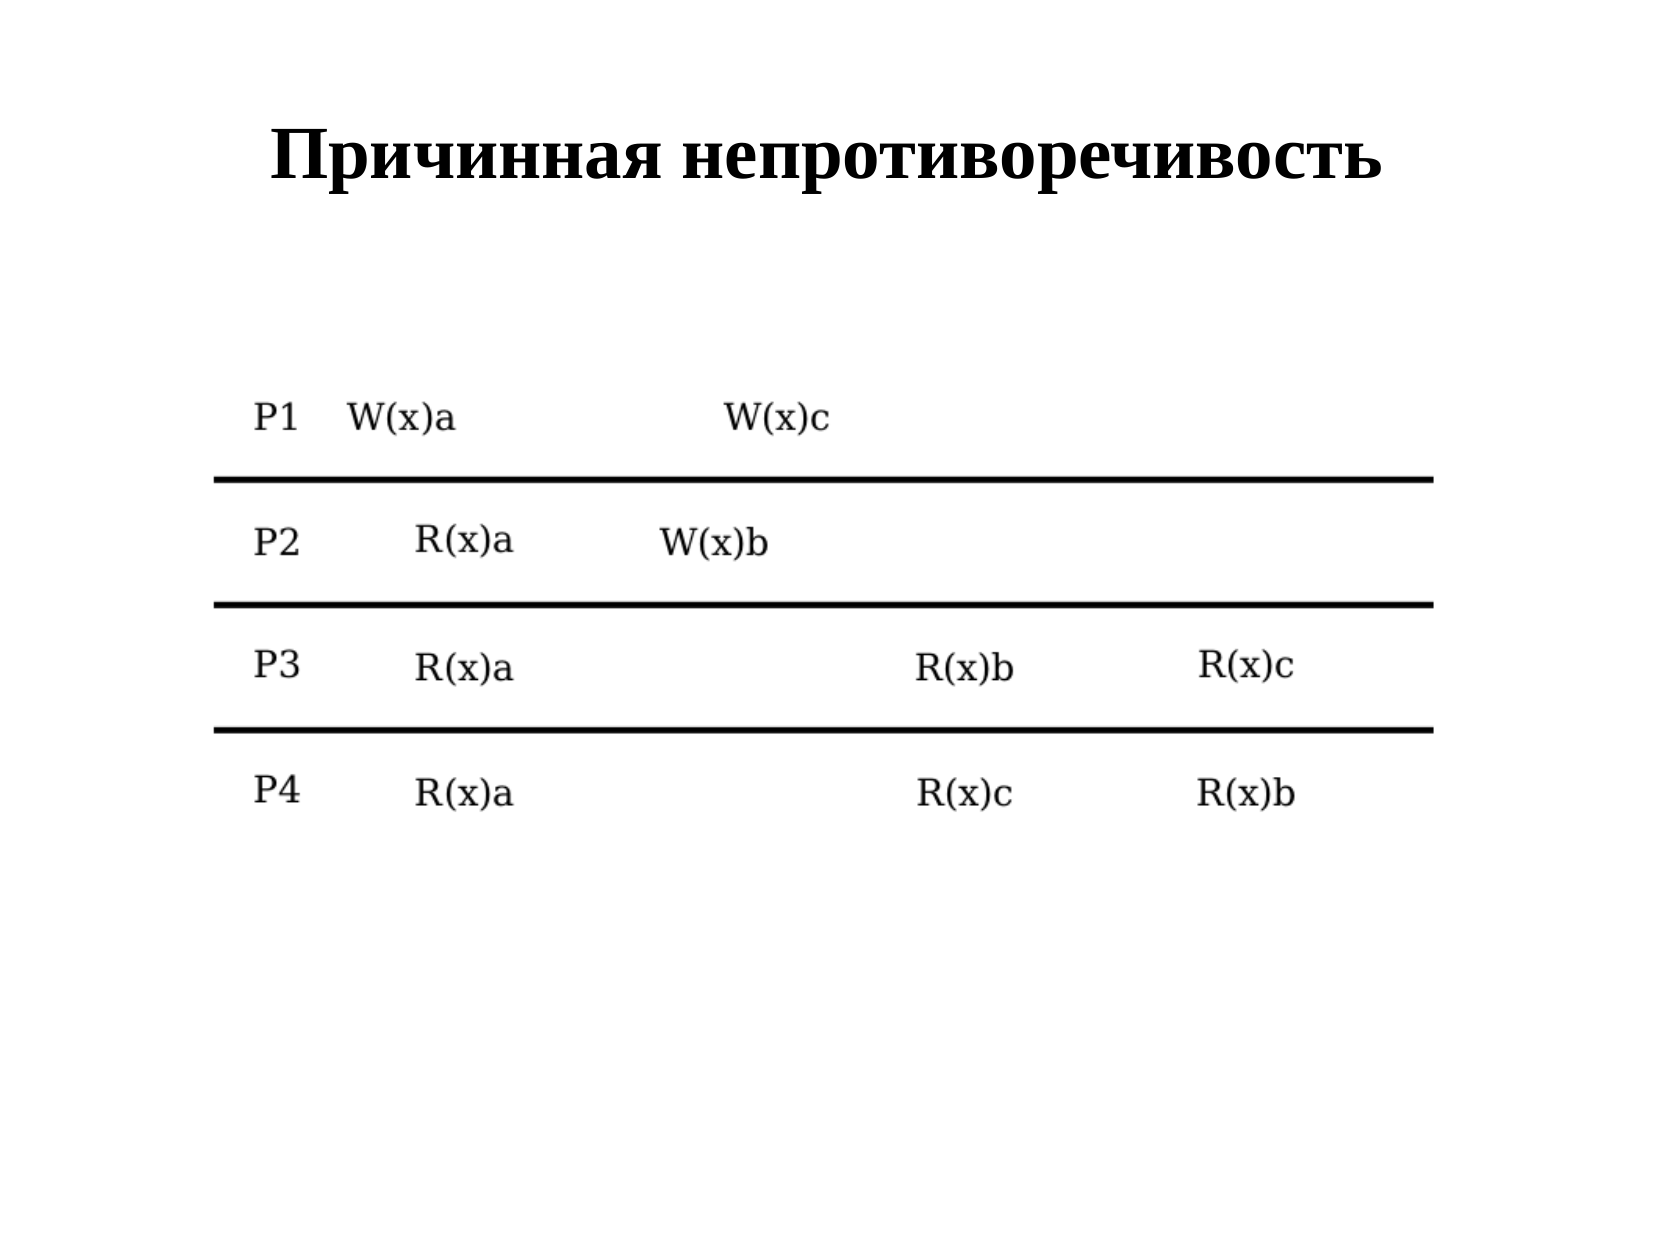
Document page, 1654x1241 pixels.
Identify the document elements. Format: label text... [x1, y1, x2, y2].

picture [211, 391, 1437, 823]
title Причинная непротиворечивость [82, 49, 1571, 257]
